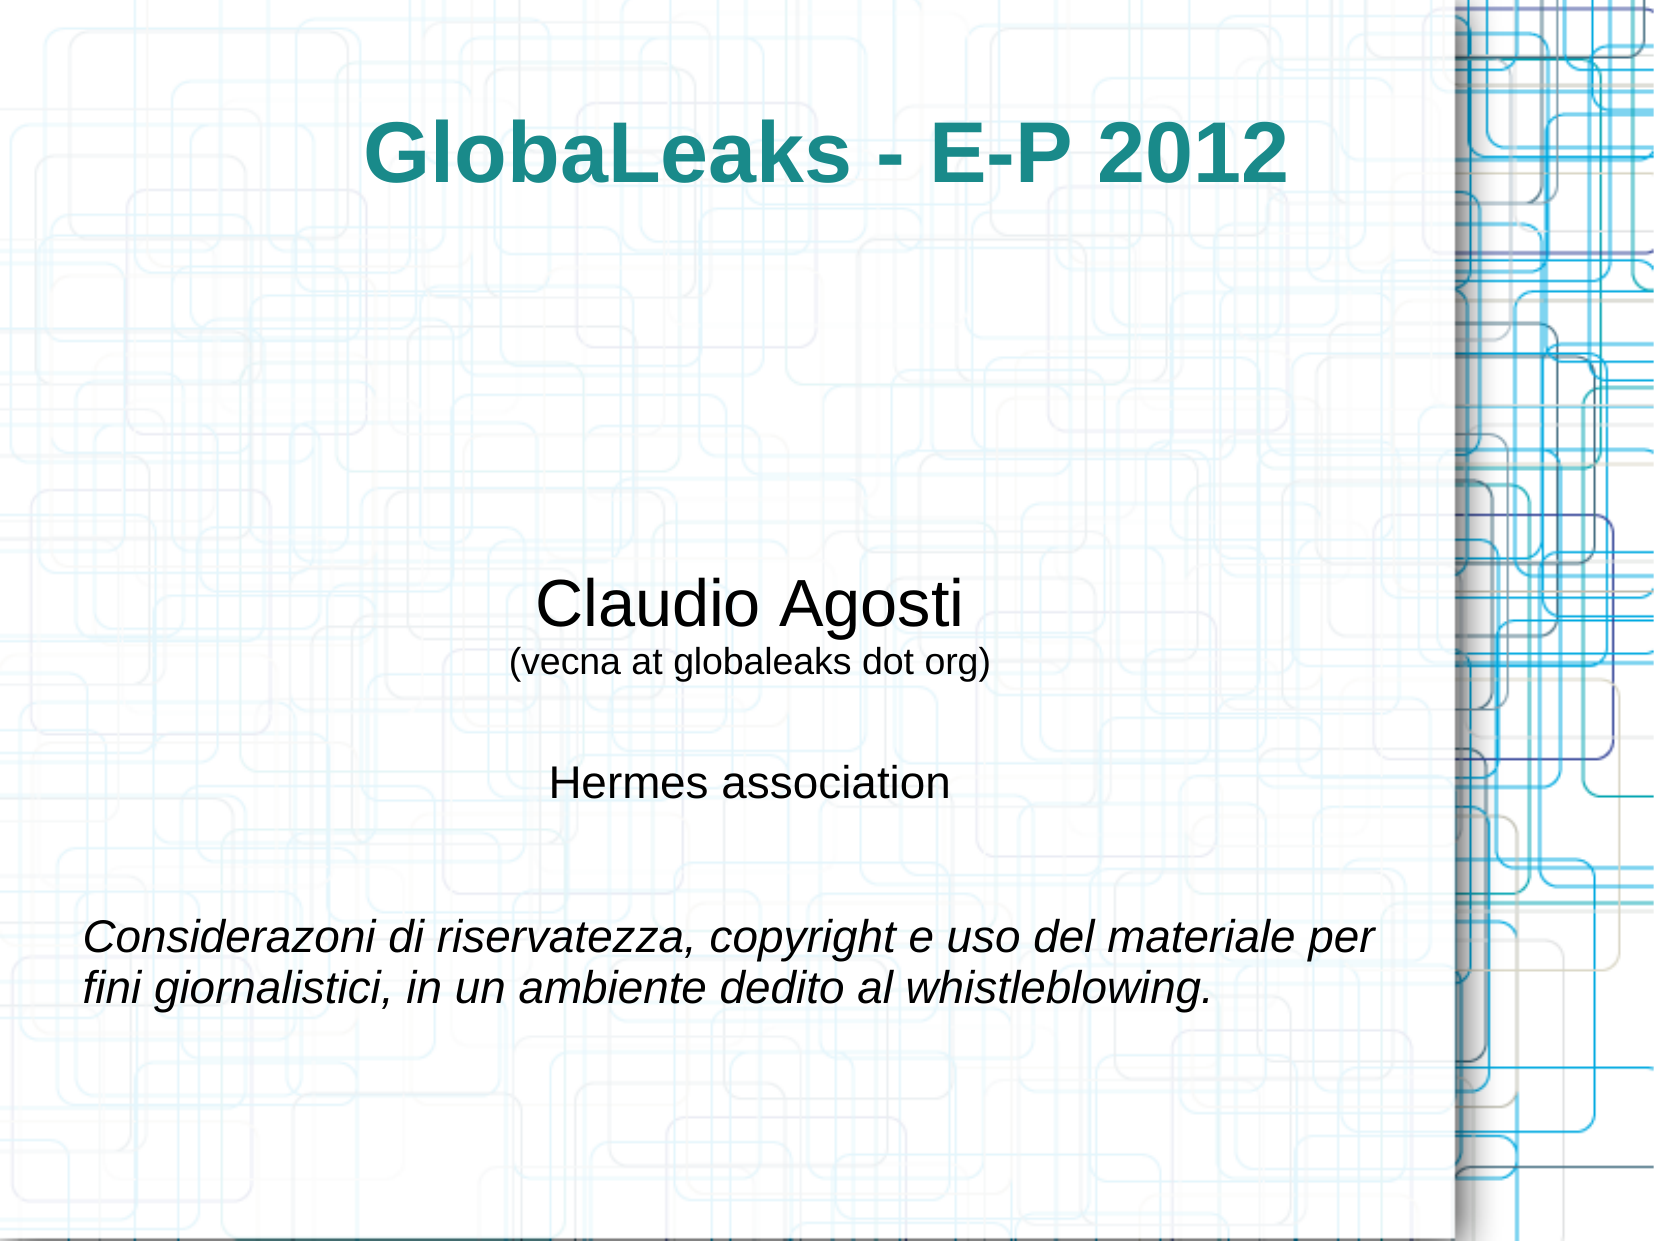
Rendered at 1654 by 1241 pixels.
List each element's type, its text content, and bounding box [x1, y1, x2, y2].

subtitle Claudio Agosti (vecna at globaleaks dot org) Hermes association Considerazoni di riservatezza, copyright e uso del materiale per fini giornalistici, in un ambiente dedito al whistleblowing. [82, 290, 1418, 1241]
picture [0, 0, 1654, 1241]
title GlobaLeaks - E-P 2012 [82, 49, 1571, 257]
